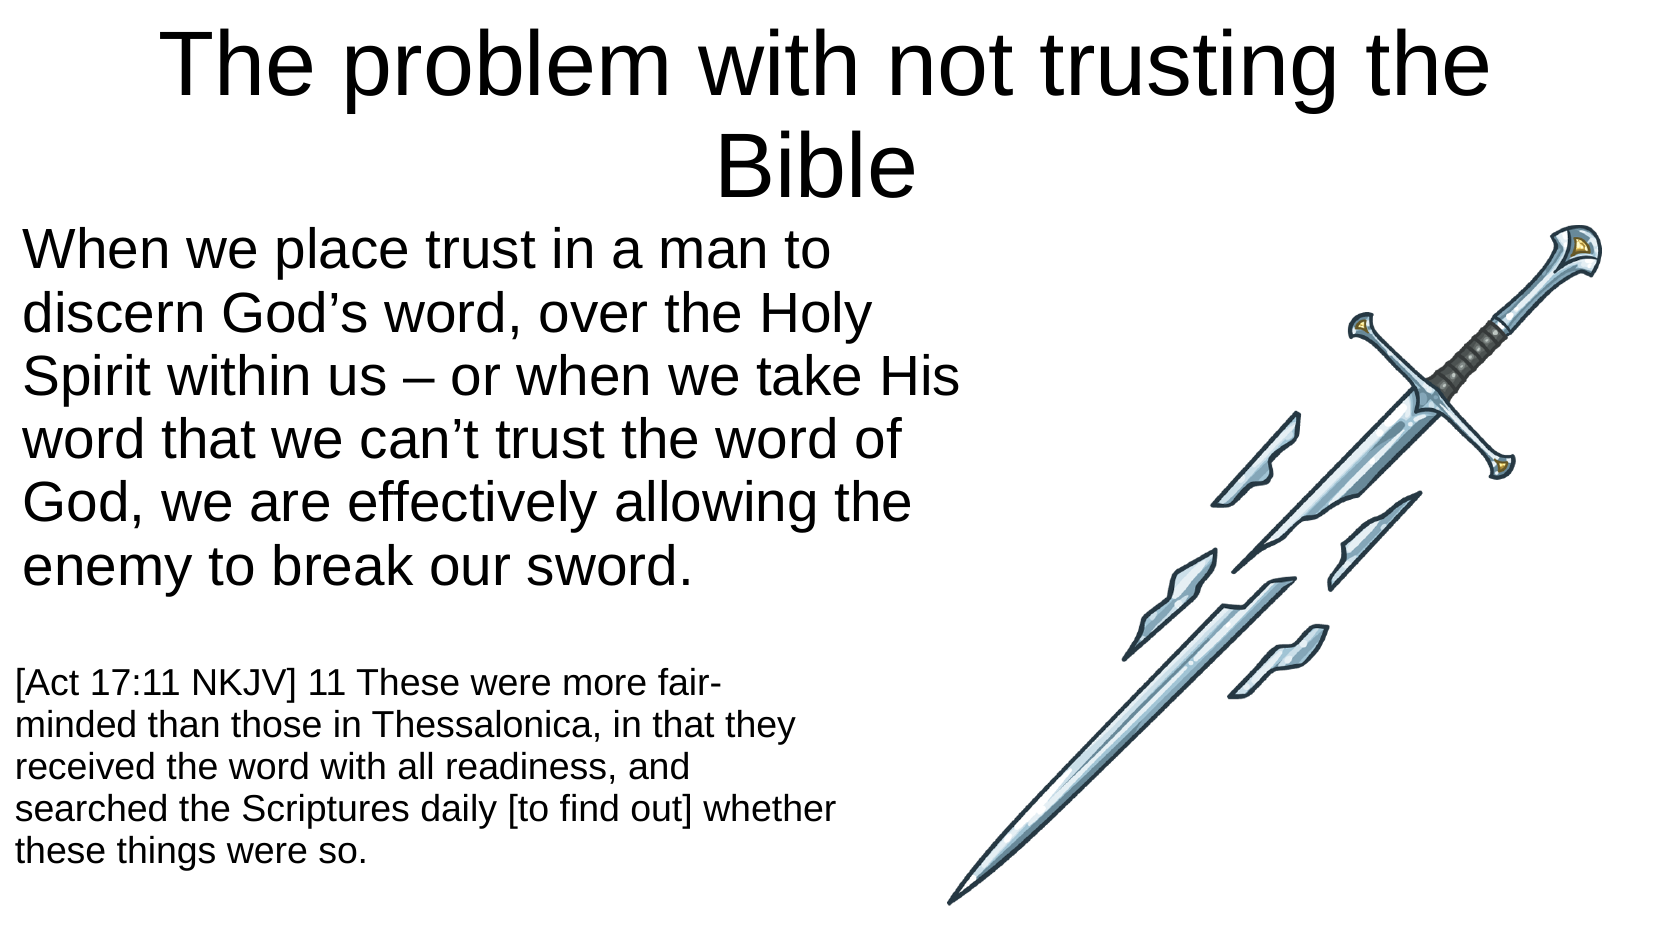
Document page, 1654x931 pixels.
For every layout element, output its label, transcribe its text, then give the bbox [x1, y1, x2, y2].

picture [915, 209, 1634, 929]
title The problem with not trusting the Bible [82, 12, 1571, 218]
text_box [Act 17:11 NKJV] 11 These were more fair-minded than those in Thessalonica, in that they received the word with all readiness, and searched the Scriptures daily [to find out] whether these things were so. [0, 654, 856, 901]
list When we place trust in a man to discern God’s word, over the Holy Spirit within us – or when we take His word that we can’t trust the word of God, we are effectively allowing the enemy to break our sword. [22, 217, 976, 601]
